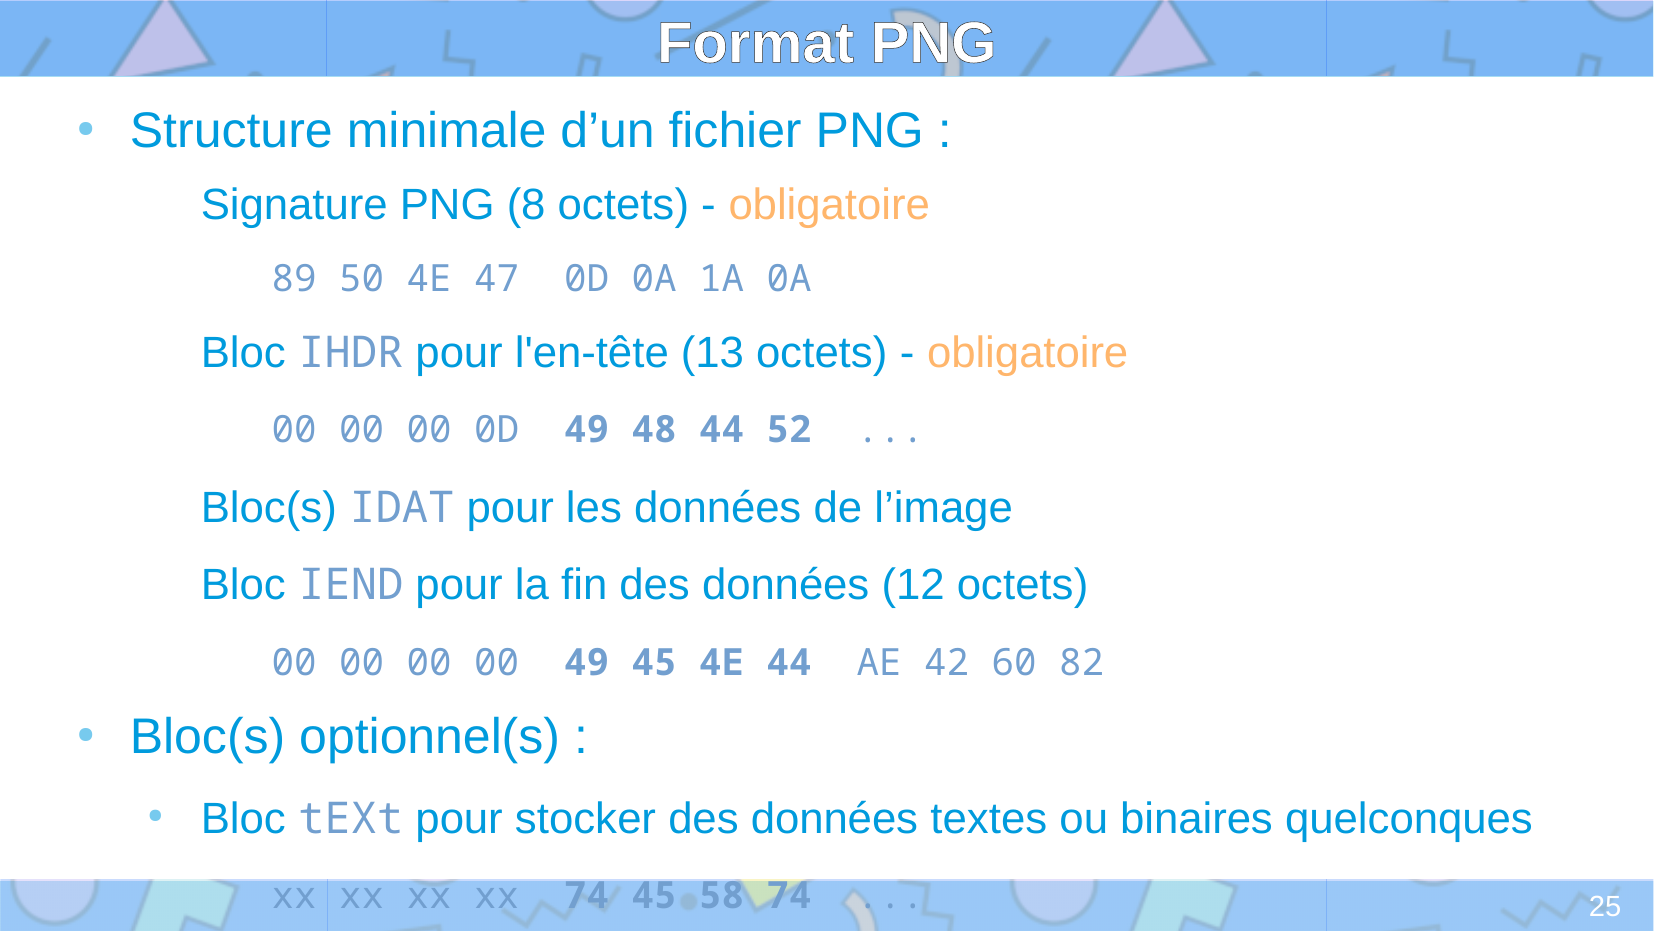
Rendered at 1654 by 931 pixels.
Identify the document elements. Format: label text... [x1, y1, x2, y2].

list Structure minimale d’un fichier PNG : Signature PNG (8 octets) - obligatoire 89 50 4E 47 0D 0A 1A 0A Bloc IHDR pour l'en-tête (13 octets) - obligatoire 00 00 00 0D 49 48 44 52 ... Bloc(s) IDAT pour les données de l’image Bloc IEND pour la fin des données (12 octets) 00 00 00 00 49 45 4E 44 AE 42 60 82 Bloc(s) optionnel(s) : Bloc tEXt pour stocker des données textes ou binaires quelconques xx xx xx xx 74 45 58 74 ... [59, 101, 1595, 863]
title Format PNG [59, 3, 1595, 82]
picture [0, 0, 1654, 76]
picture [0, 879, 1654, 931]
